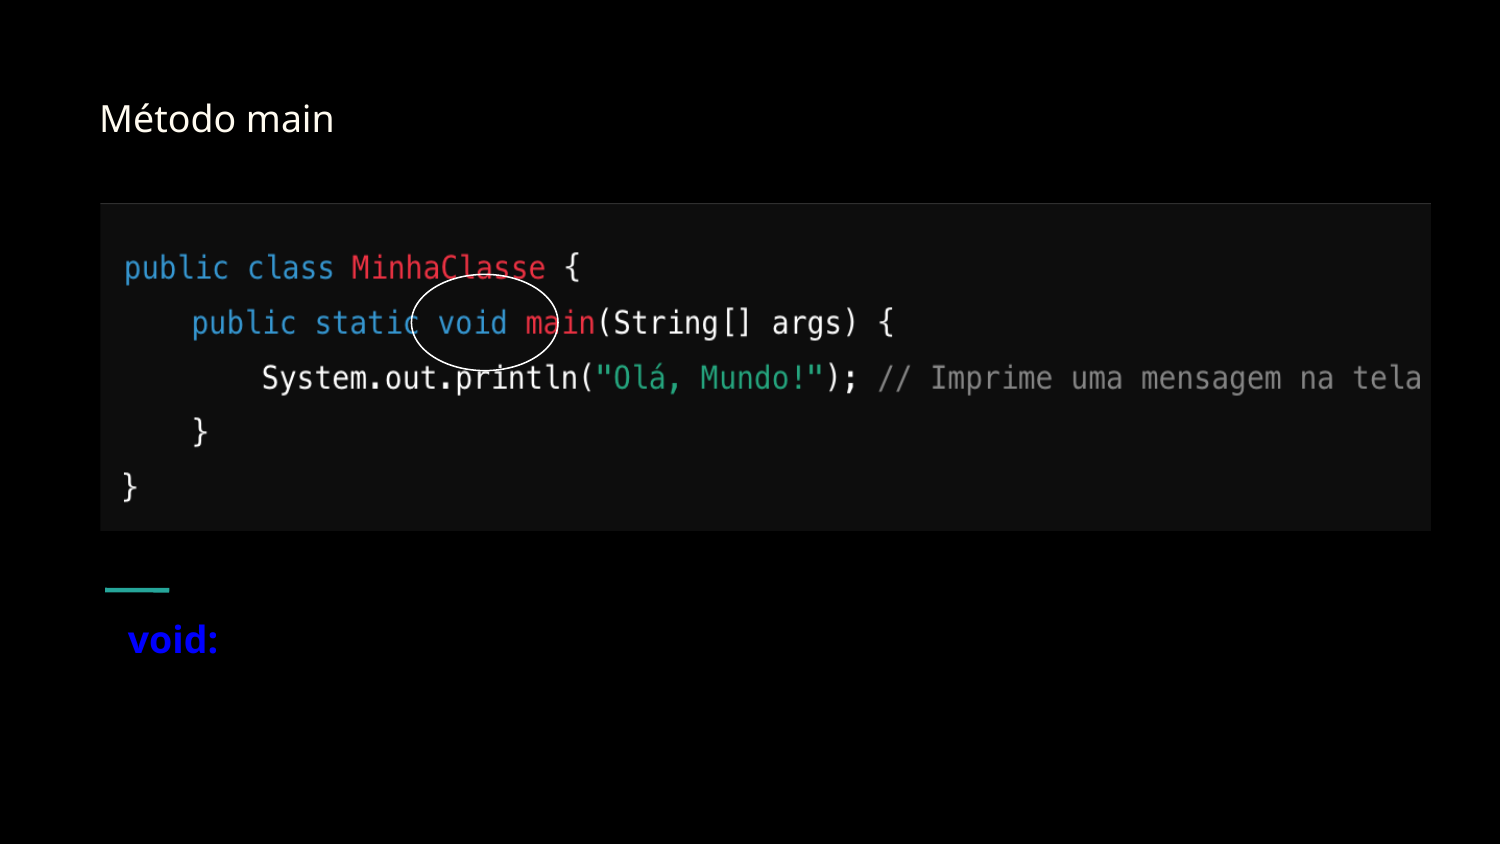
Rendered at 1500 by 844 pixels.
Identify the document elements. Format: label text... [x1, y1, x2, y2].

text_box void: Indica que o método não retorna nenhum valor. [112, 601, 1410, 767]
title Método main [84, 40, 840, 156]
picture [100, 203, 1431, 531]
